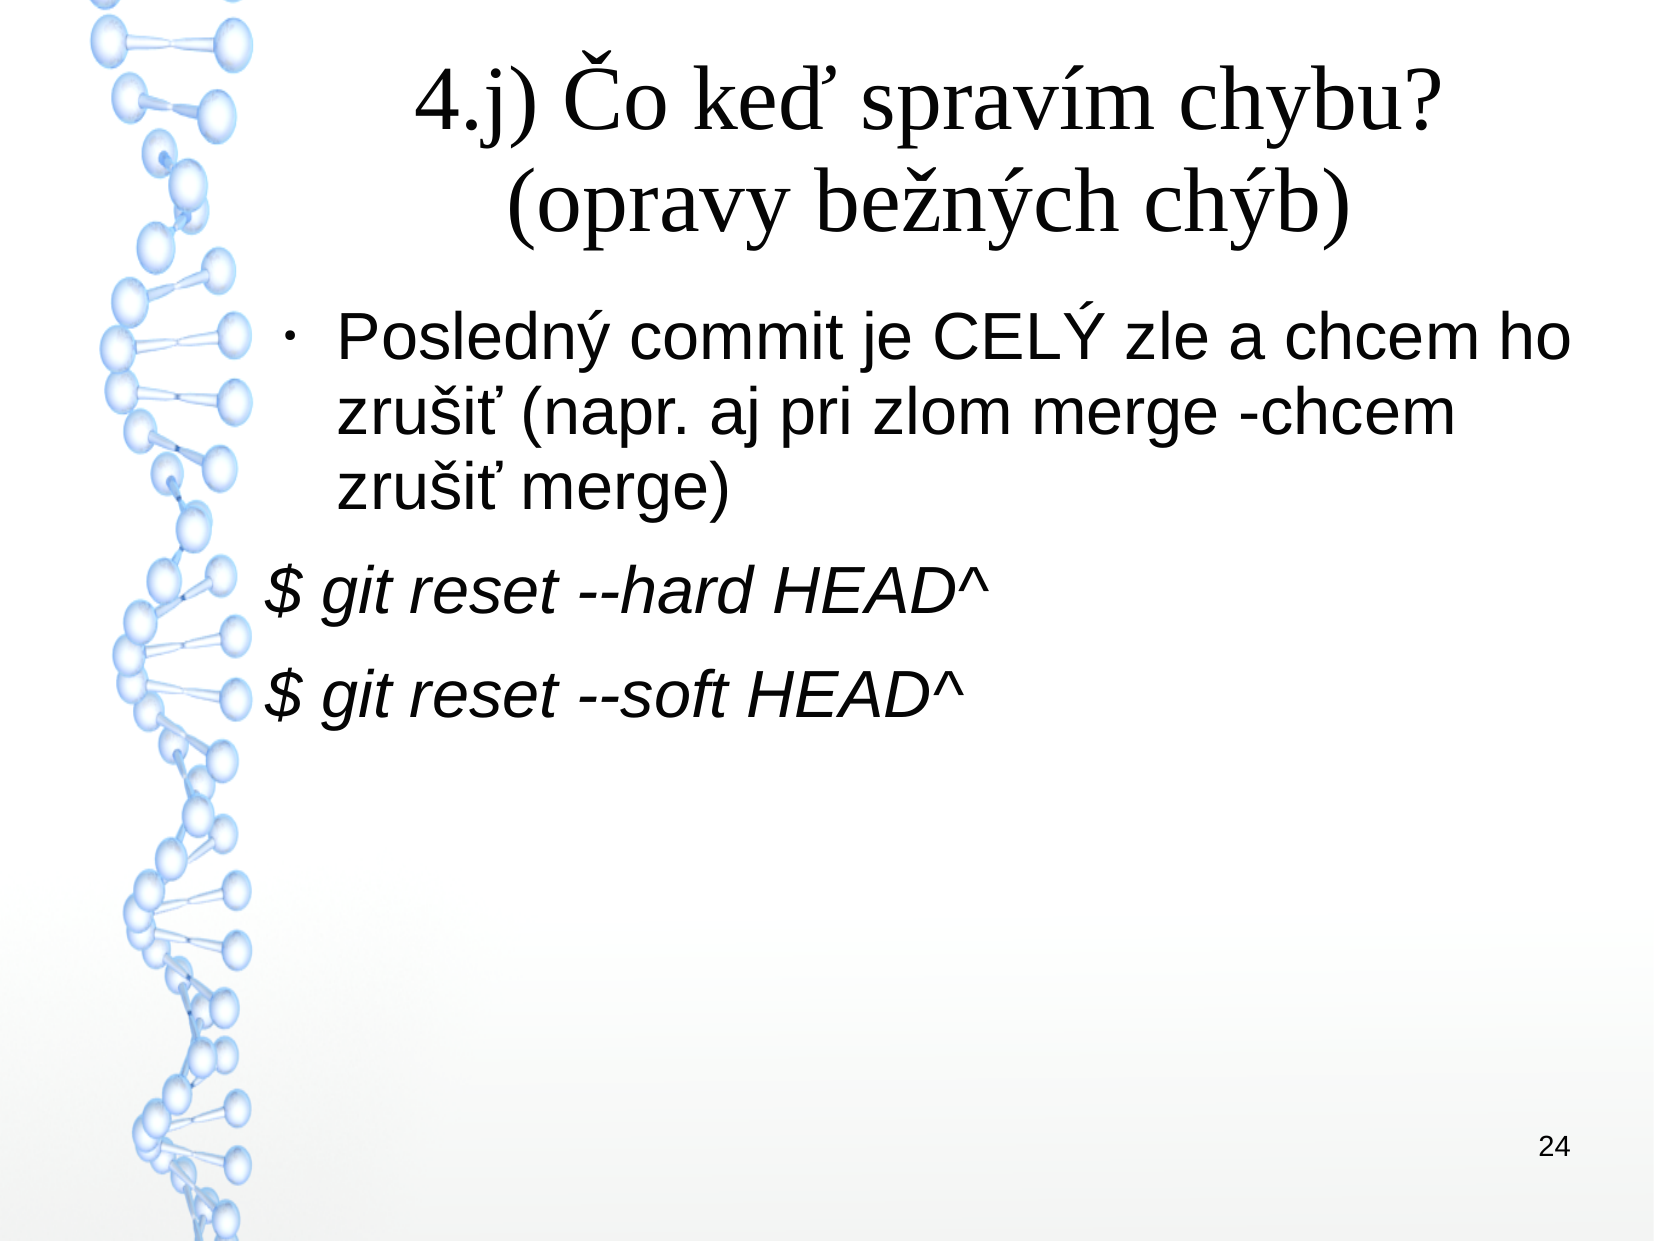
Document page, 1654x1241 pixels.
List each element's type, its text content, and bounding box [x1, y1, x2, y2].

title 4.j) Čo keď spravím chybu? (opravy bežných chýb) [265, 47, 1595, 252]
picture [0, 0, 1654, 1241]
list Posledný commit je CELÝ zle a chcem ho zrušiť (napr. aj pri zlom merge -chcem zrušiť merge) $ git reset --hard HEAD^ $ git reset --soft HEAD^ [265, 299, 1595, 1019]
